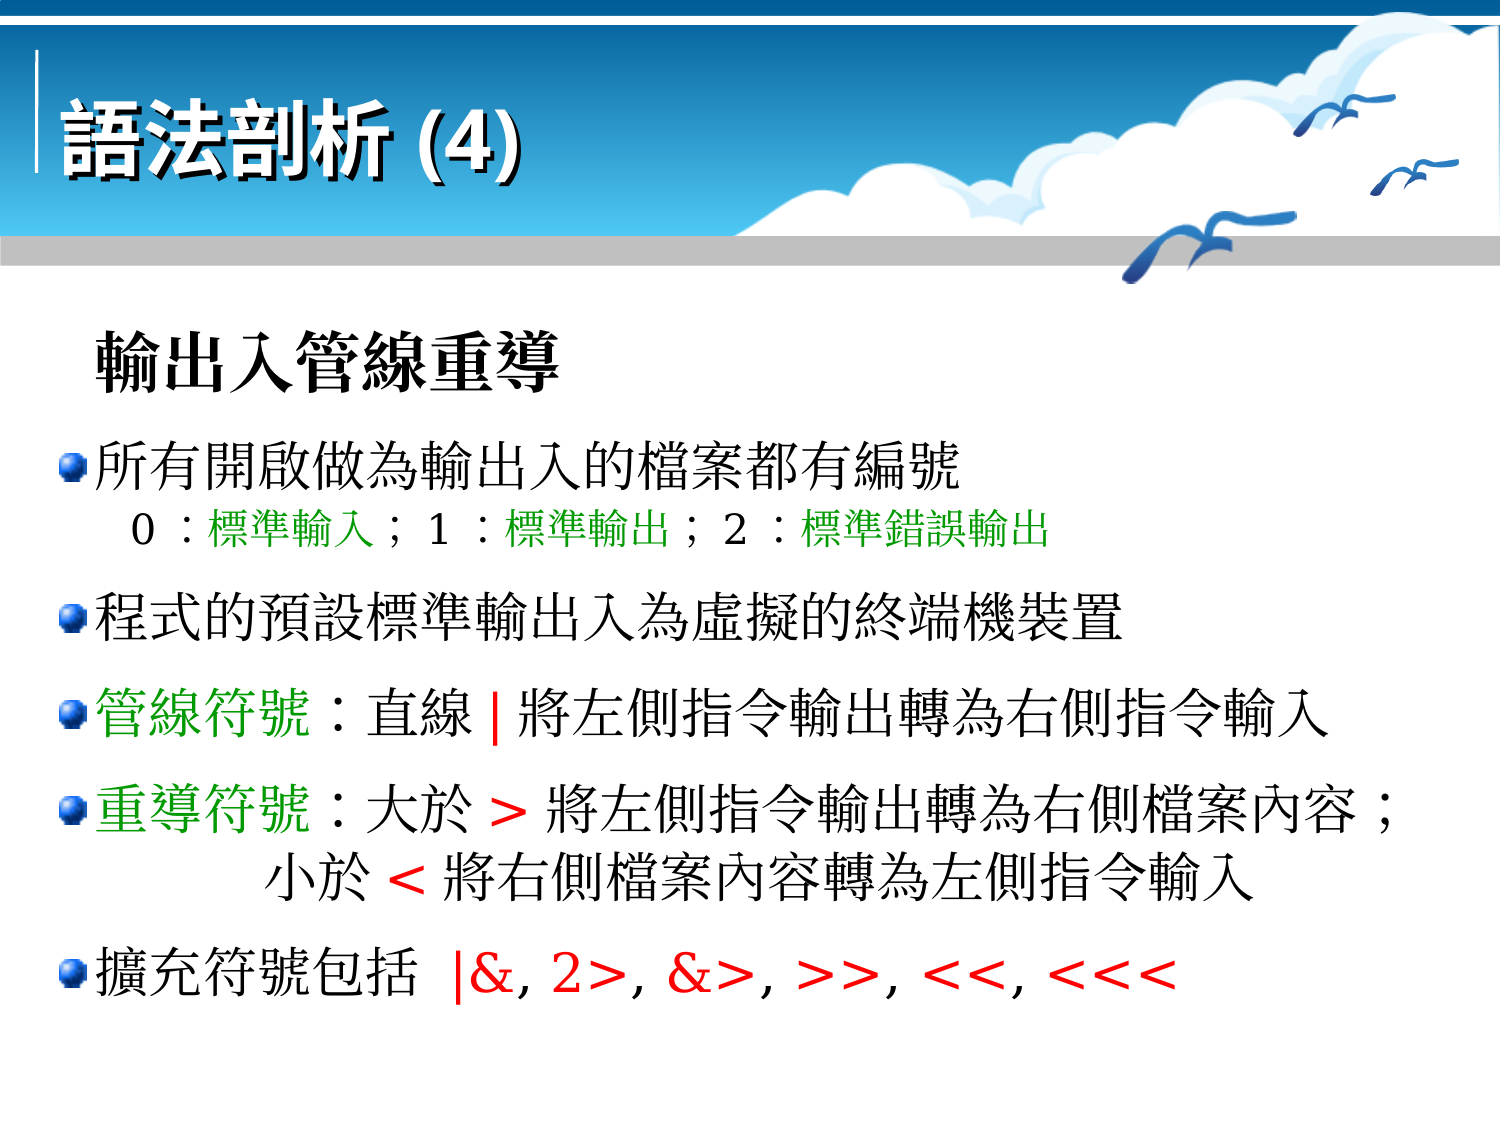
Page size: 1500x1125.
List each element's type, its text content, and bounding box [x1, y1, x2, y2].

title 語法剖析(4) [59, 86, 1465, 186]
picture [730, 12, 1500, 284]
list 輸出入管線重導 所有開啟做為輸出入的檔案都有編號 0：標準輸入；1：標準輸出；2：標準錯誤輸出 程式的預設標準輸出入為虛擬的終端機裝置 管線符號：直線|將左側指令輸出轉為右側指令輸入 重導符號：大於>將左側指令輸出轉為右側檔案內容； 小於<將右側檔案內容轉為左側指令輸入 擴充符號包括 |&, 2>, &>, >>, <<, <<< [59, 324, 1441, 1047]
